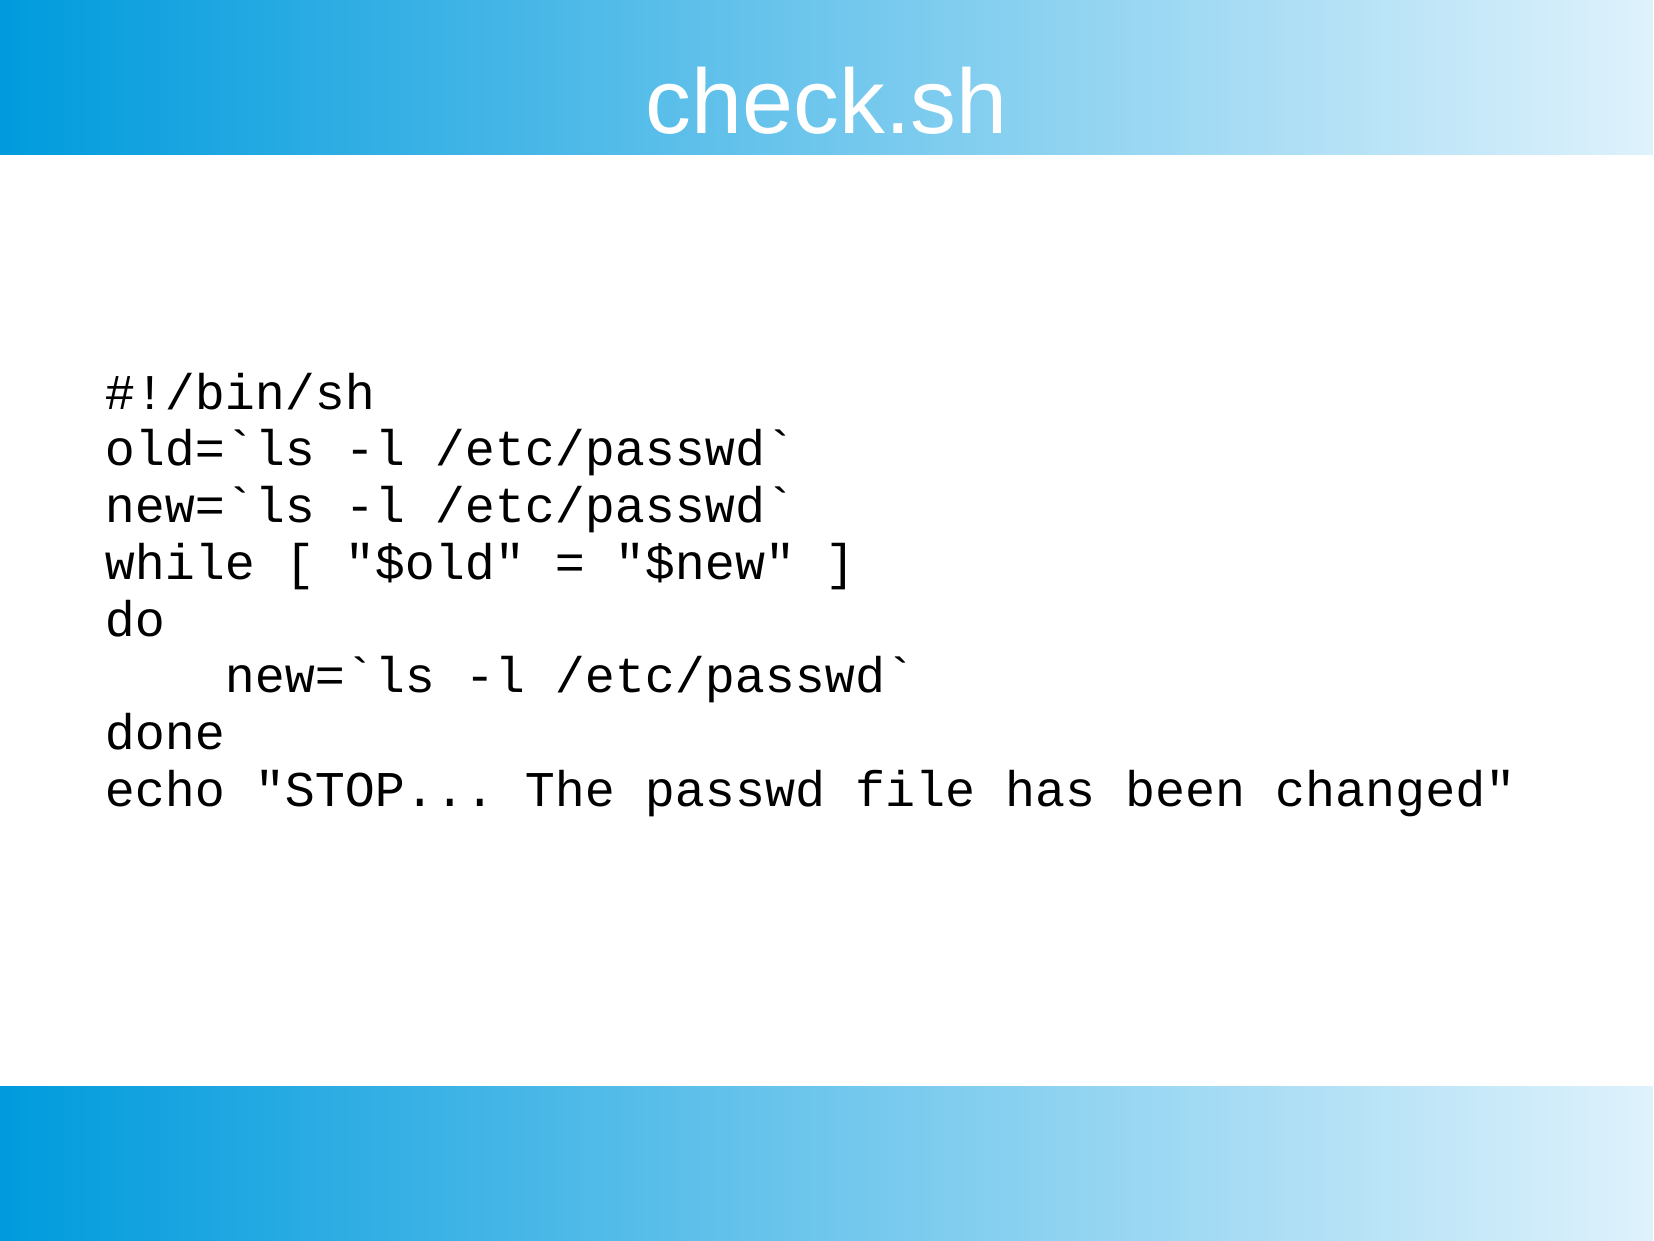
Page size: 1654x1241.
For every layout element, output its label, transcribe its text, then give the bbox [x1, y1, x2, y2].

text_box #!/bin/sh old=`ls -l /etc/passwd` new=`ls -l /etc/passwd` while [ "$old" = "$new" ] do new=`ls -l /etc/passwd` done echo "STOP... The passwd file has been changed" [90, 360, 1546, 939]
title check.sh [82, 49, 1571, 155]
